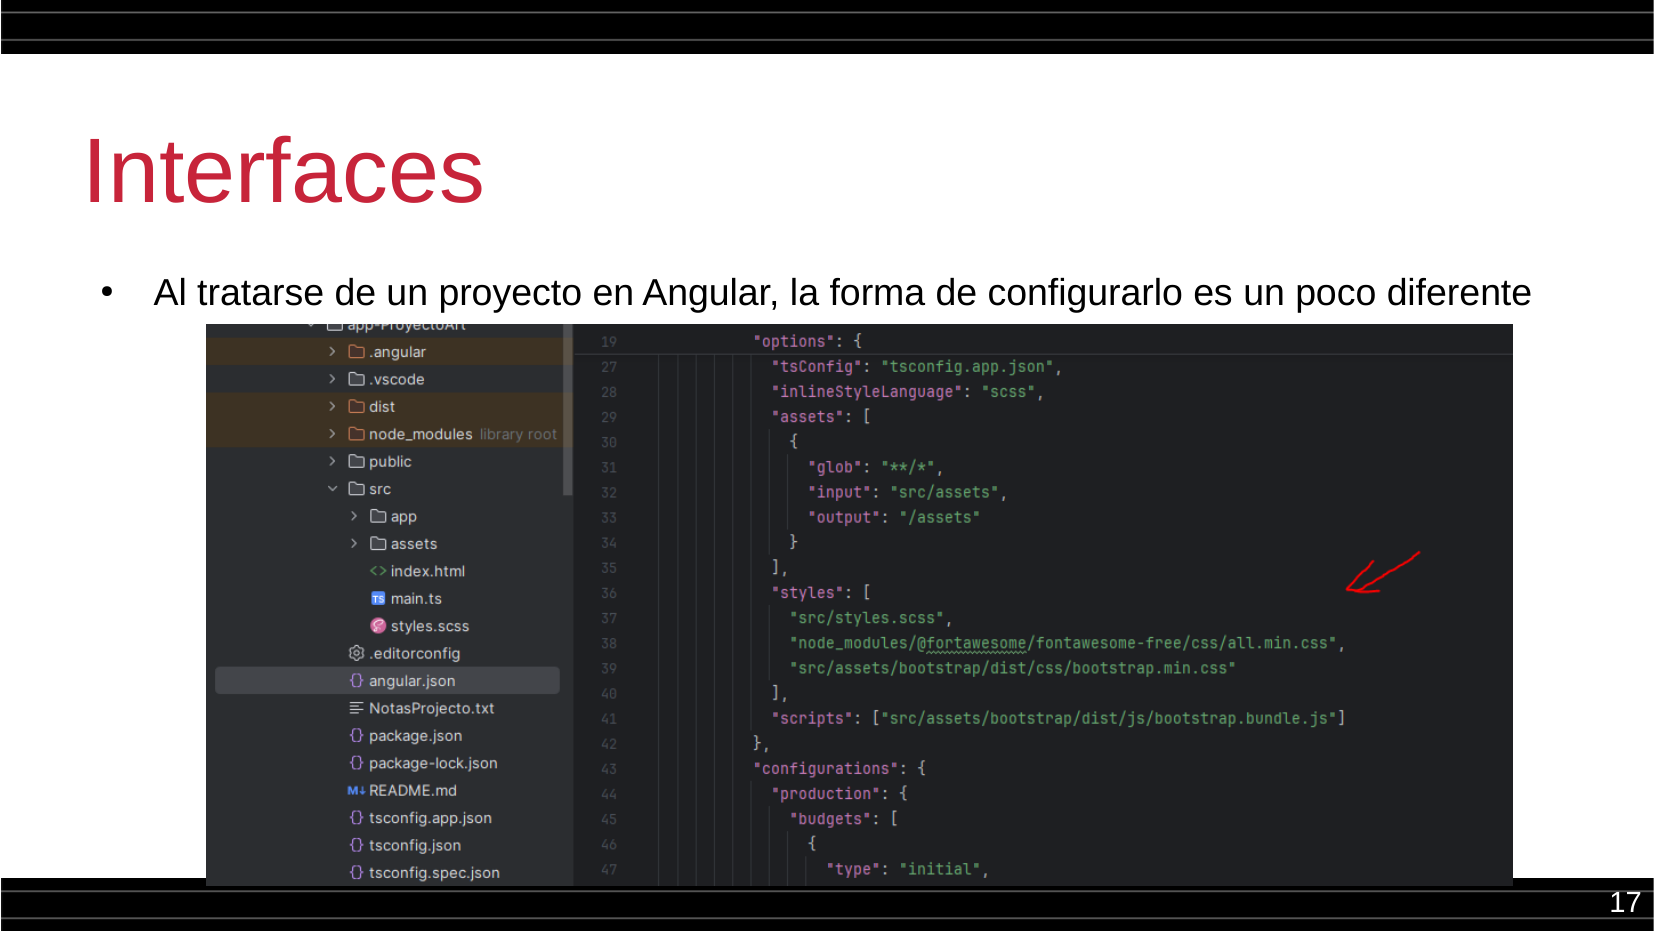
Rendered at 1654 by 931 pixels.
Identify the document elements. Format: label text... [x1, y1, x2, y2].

list Al tratarse de un proyecto en Angular, la forma de configurarlo es un poco diferente [82, 271, 1571, 758]
title Interfaces [82, 92, 1571, 249]
picture [1, 0, 1654, 54]
picture [1, 324, 1654, 931]
